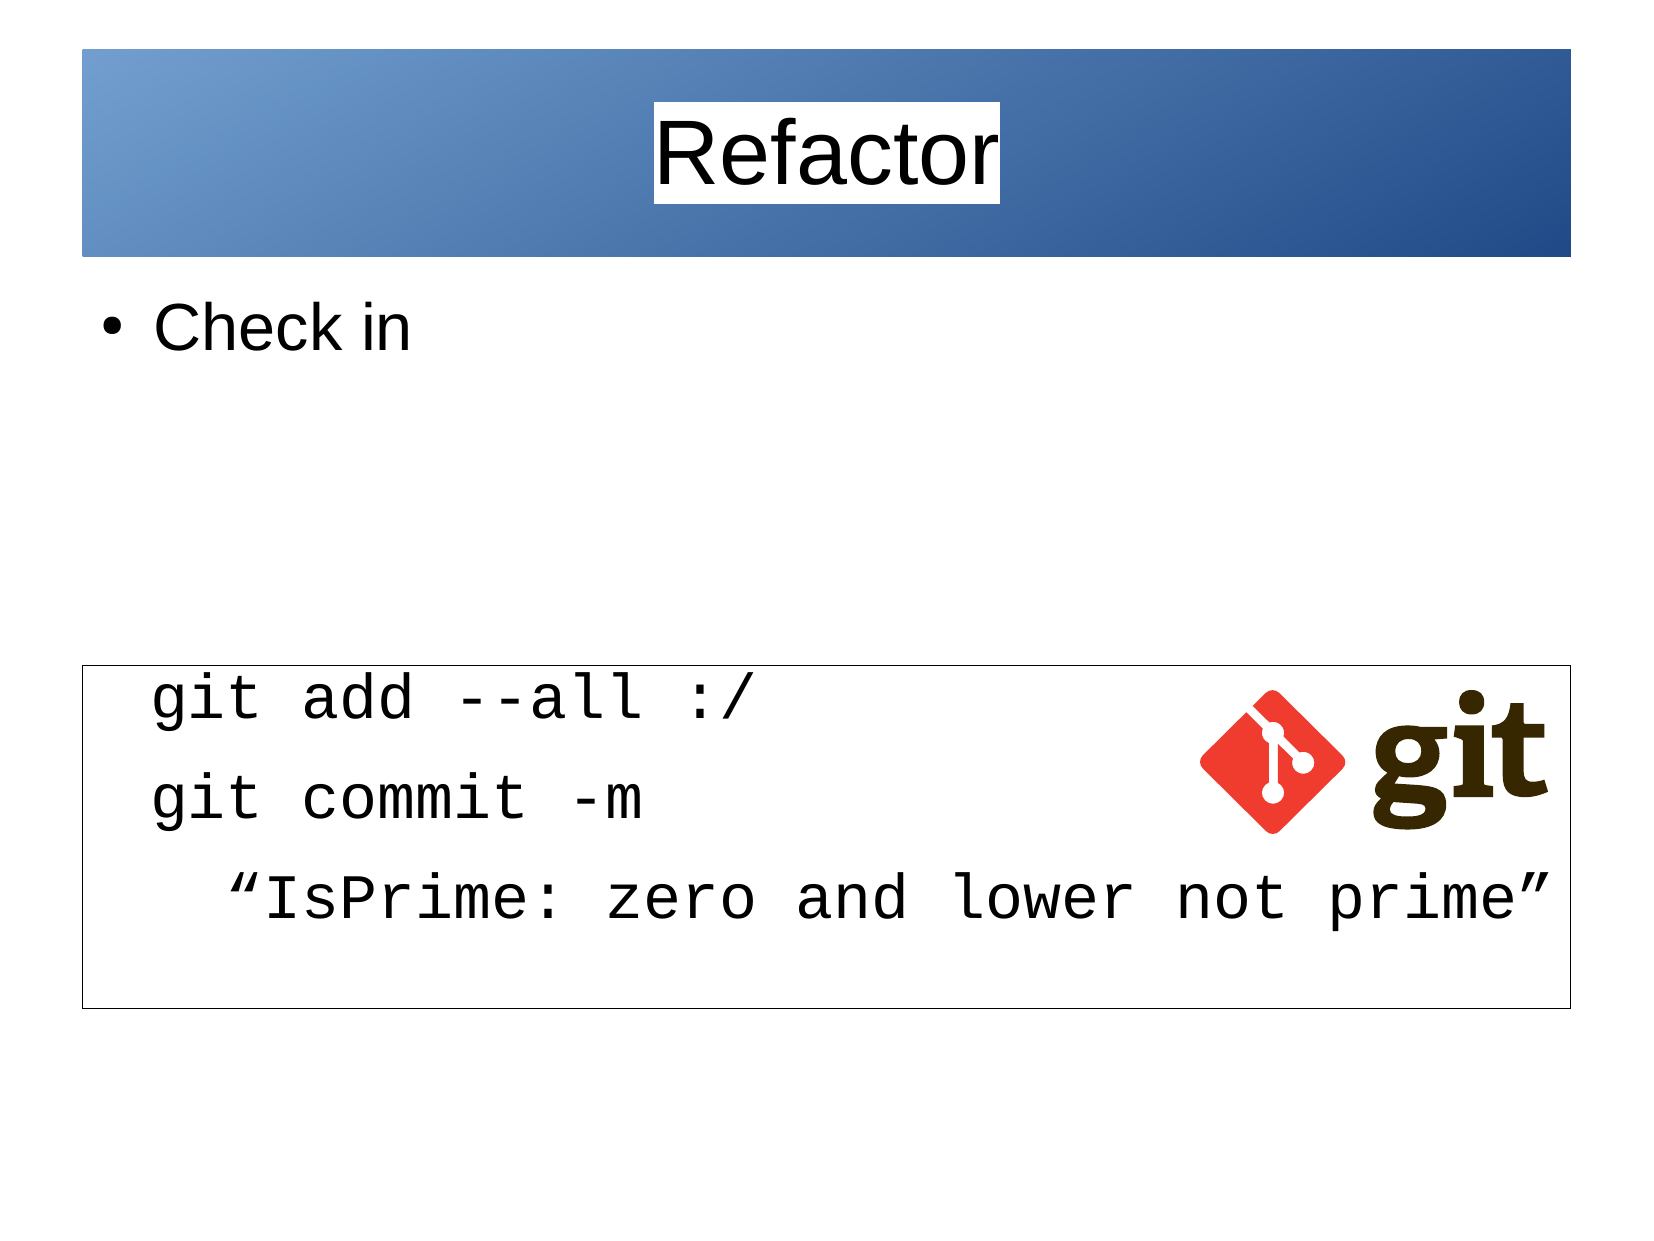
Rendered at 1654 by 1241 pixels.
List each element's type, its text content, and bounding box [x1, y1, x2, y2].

list git add --all :/ git commit -m “IsPrime: zero and lower not prime” [82, 665, 1571, 1009]
picture [1200, 690, 1549, 834]
title Refactor [82, 49, 1571, 257]
list Check in [82, 290, 1571, 634]
